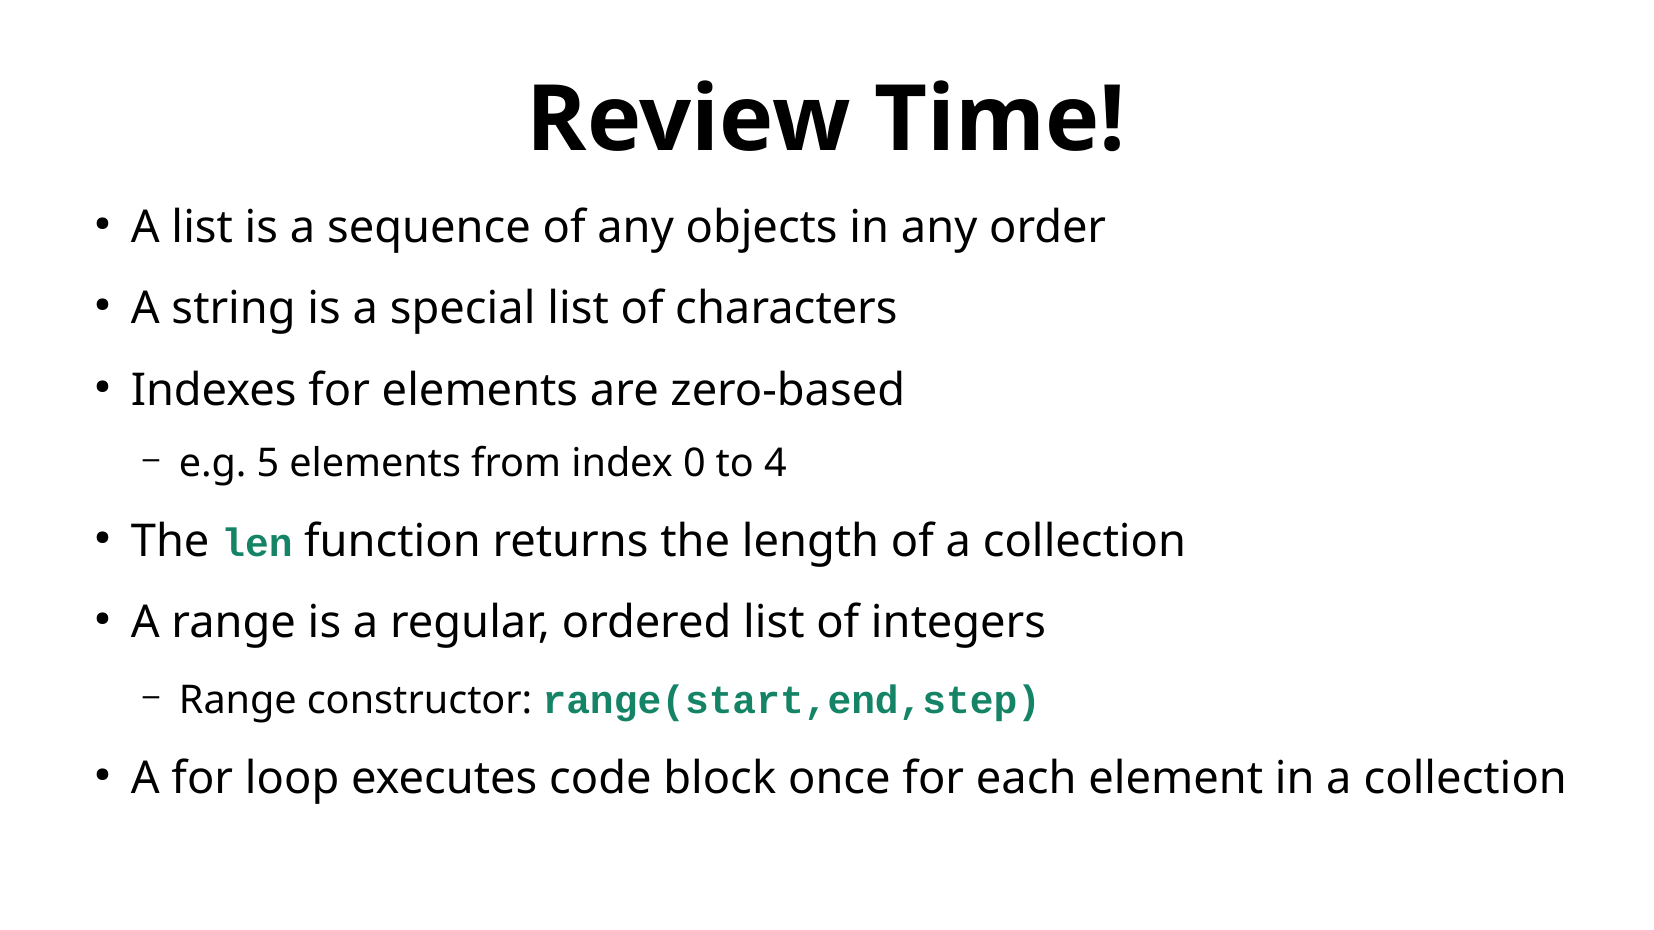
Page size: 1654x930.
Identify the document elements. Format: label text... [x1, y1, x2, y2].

title Review Time! [82, 37, 1571, 193]
list A list is a sequence of any objects in any order A string is a special list of characters Indexes for elements are zero-based e.g. 5 elements from index 0 to 4 The len function returns the length of a collection A range is a regular, ordered list of integers Range constructor: range(start,end,step) A for loop executes code block once for each element in a collection [82, 193, 1571, 879]
